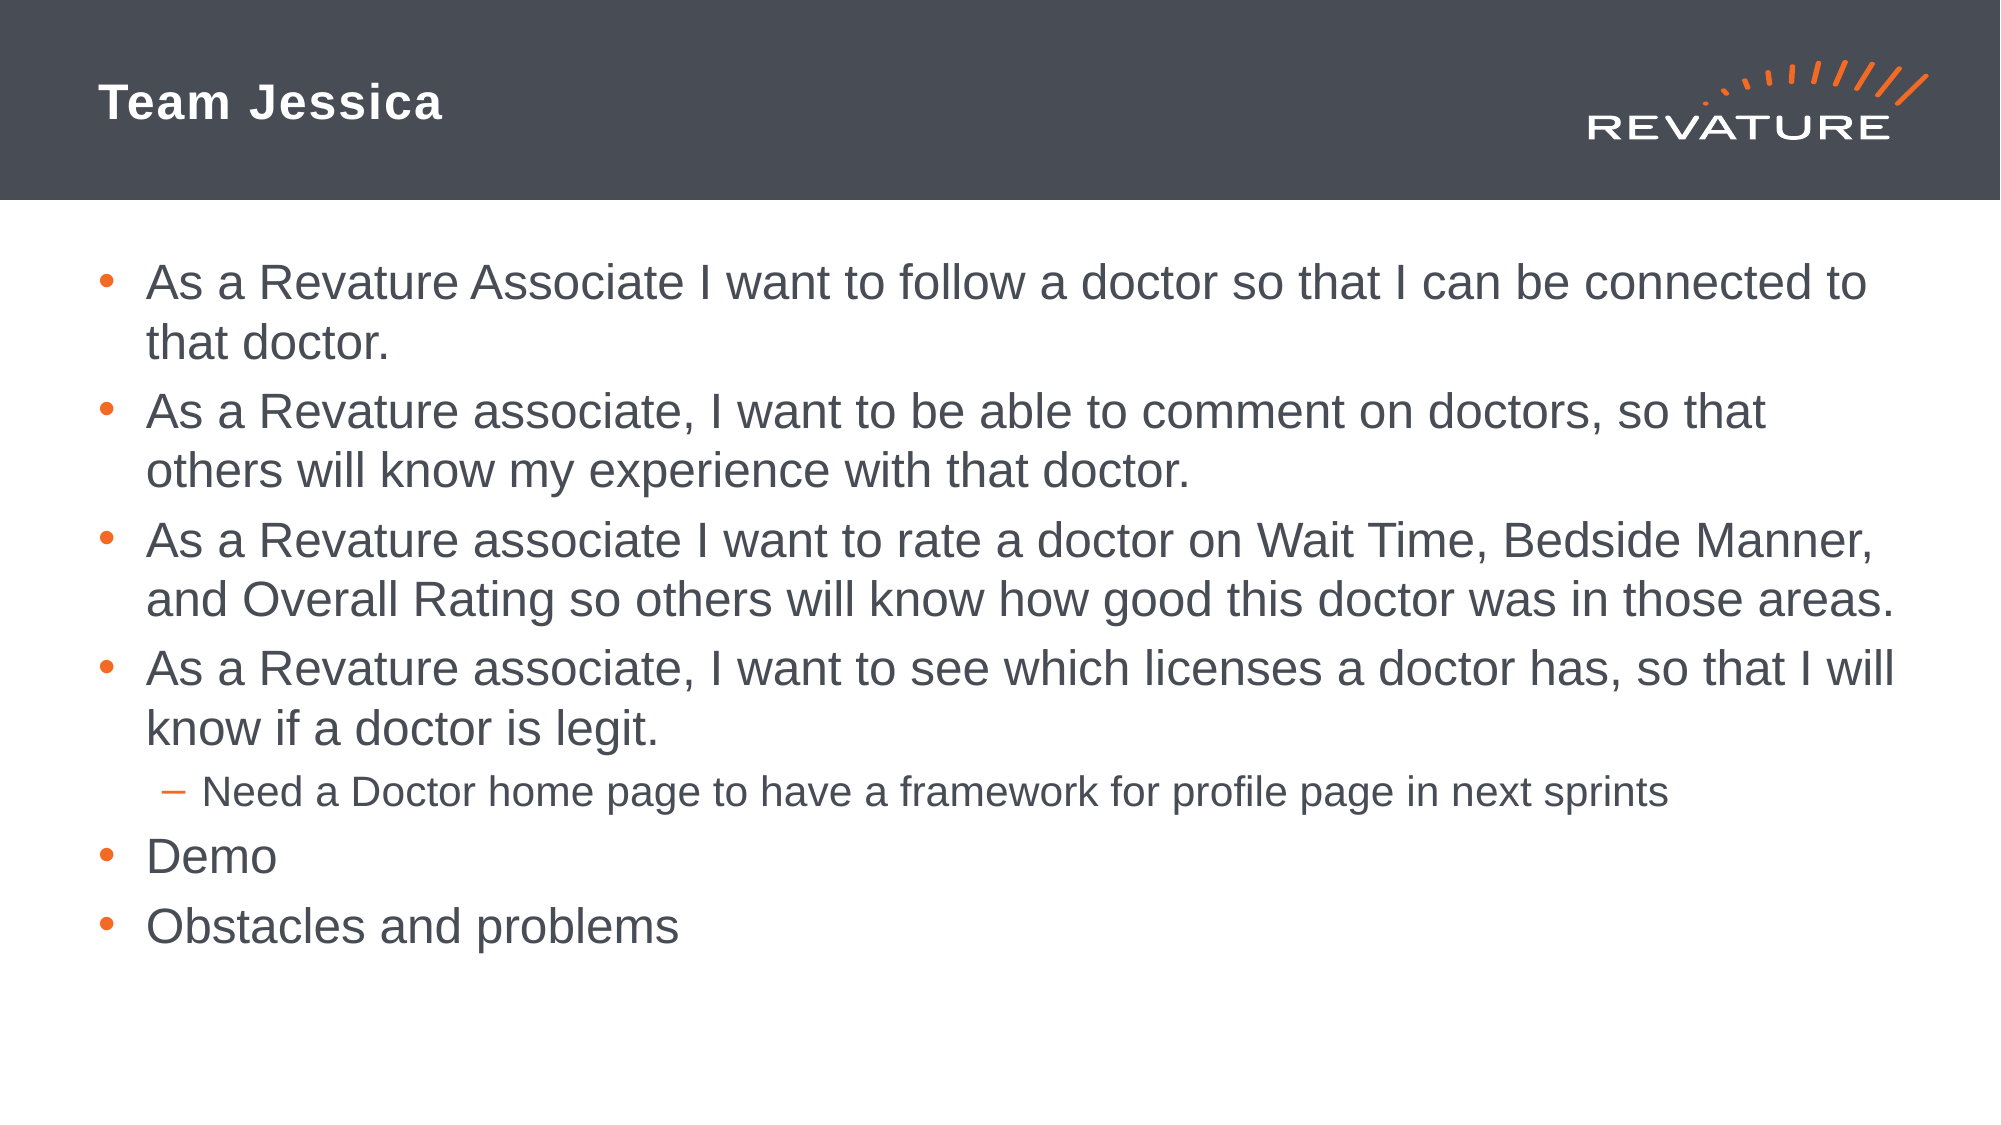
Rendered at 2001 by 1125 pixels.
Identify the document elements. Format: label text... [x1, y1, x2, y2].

list As a Revature Associate I want to follow a doctor so that I can be connected to that doctor. As a Revature associate, I want to be able to comment on doctors, so that others will know my experience with that doctor. As a Revature associate I want to rate a doctor on Wait Time, Bedside Manner, and Overall Rating so others will know how good this doctor was in those areas. As a Revature associate, I want to see which licenses a doctor has, so that I will know if a doctor is legit. Need a Doctor home page to have a framework for profile page in next sprints Demo Obstacles and problems [83, 243, 1917, 986]
title Team Jessica [83, 0, 1445, 200]
